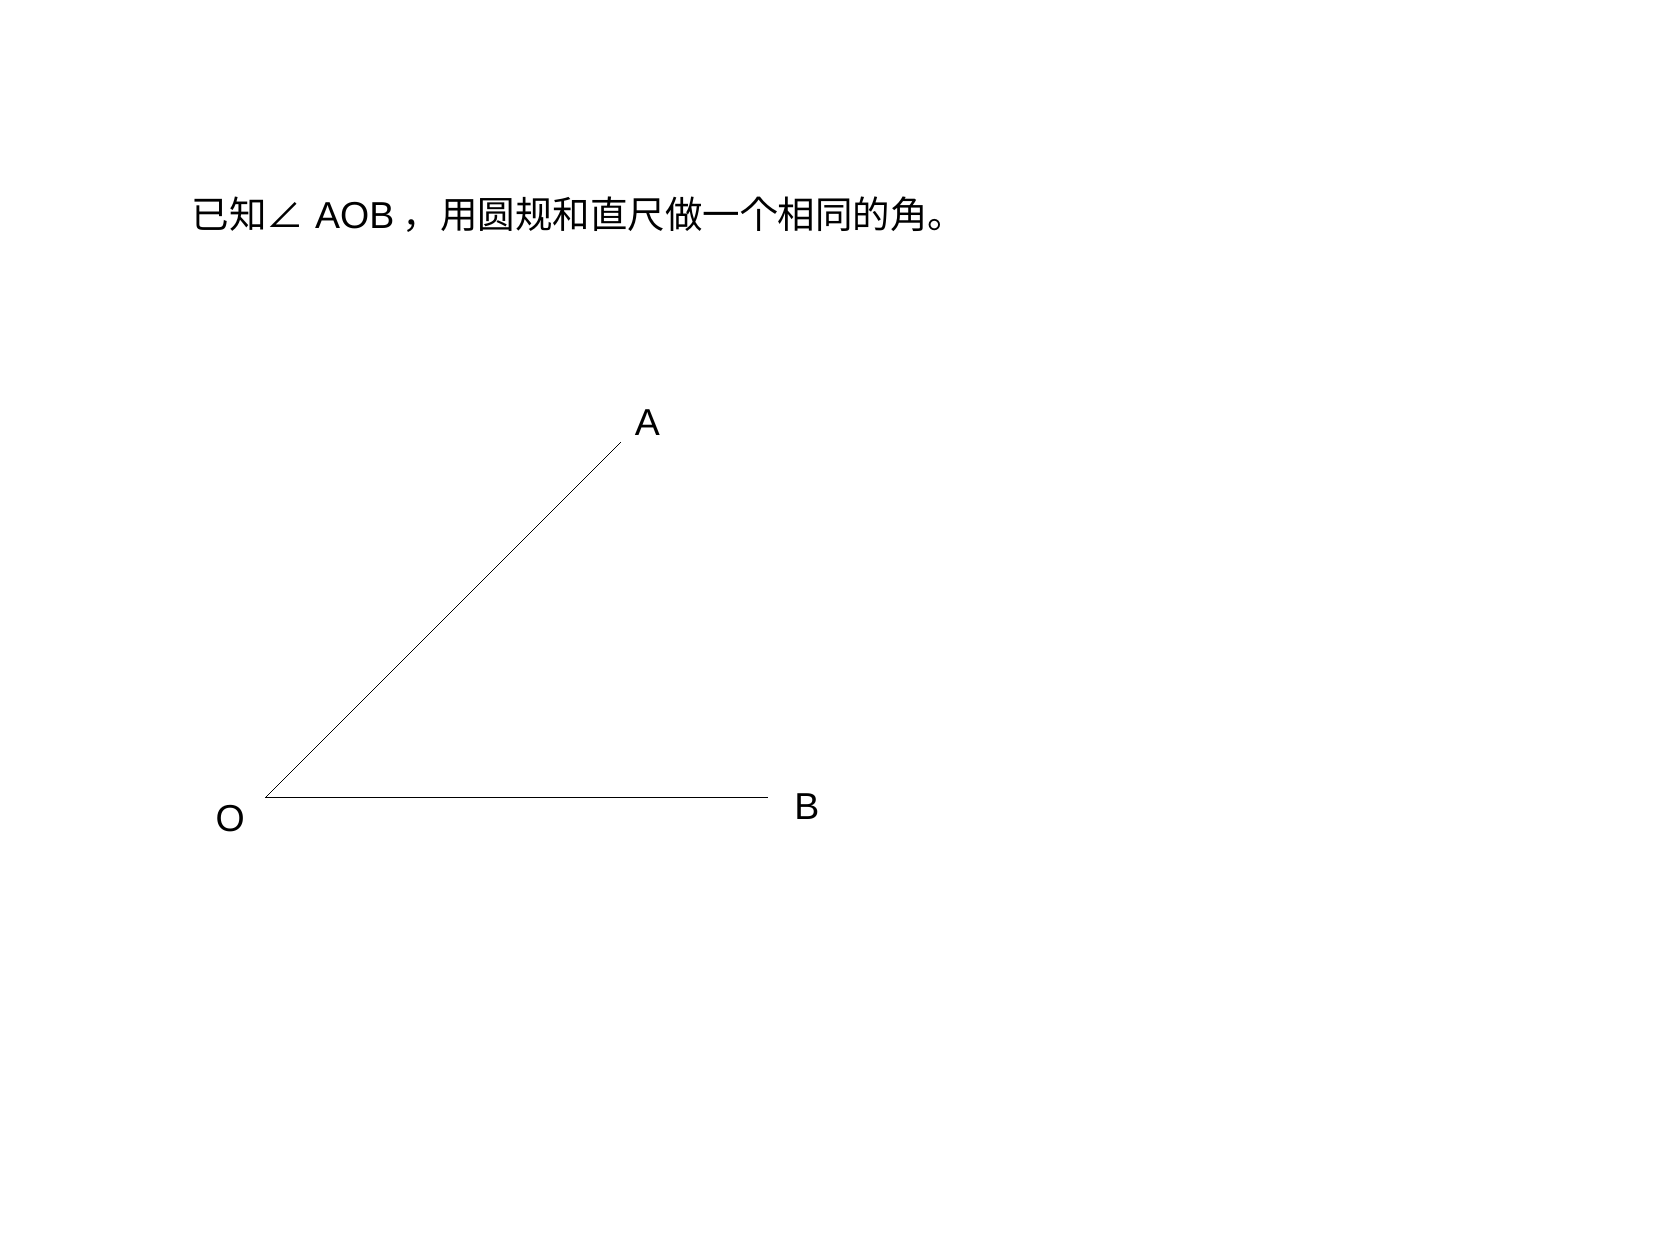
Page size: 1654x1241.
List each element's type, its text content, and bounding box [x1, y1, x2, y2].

text_box 已知∠AOB，用圆规和直尺做一个相同的角。 [177, 177, 1565, 277]
text_box A [620, 394, 675, 451]
text_box B [779, 778, 835, 835]
text_box O [200, 789, 260, 847]
